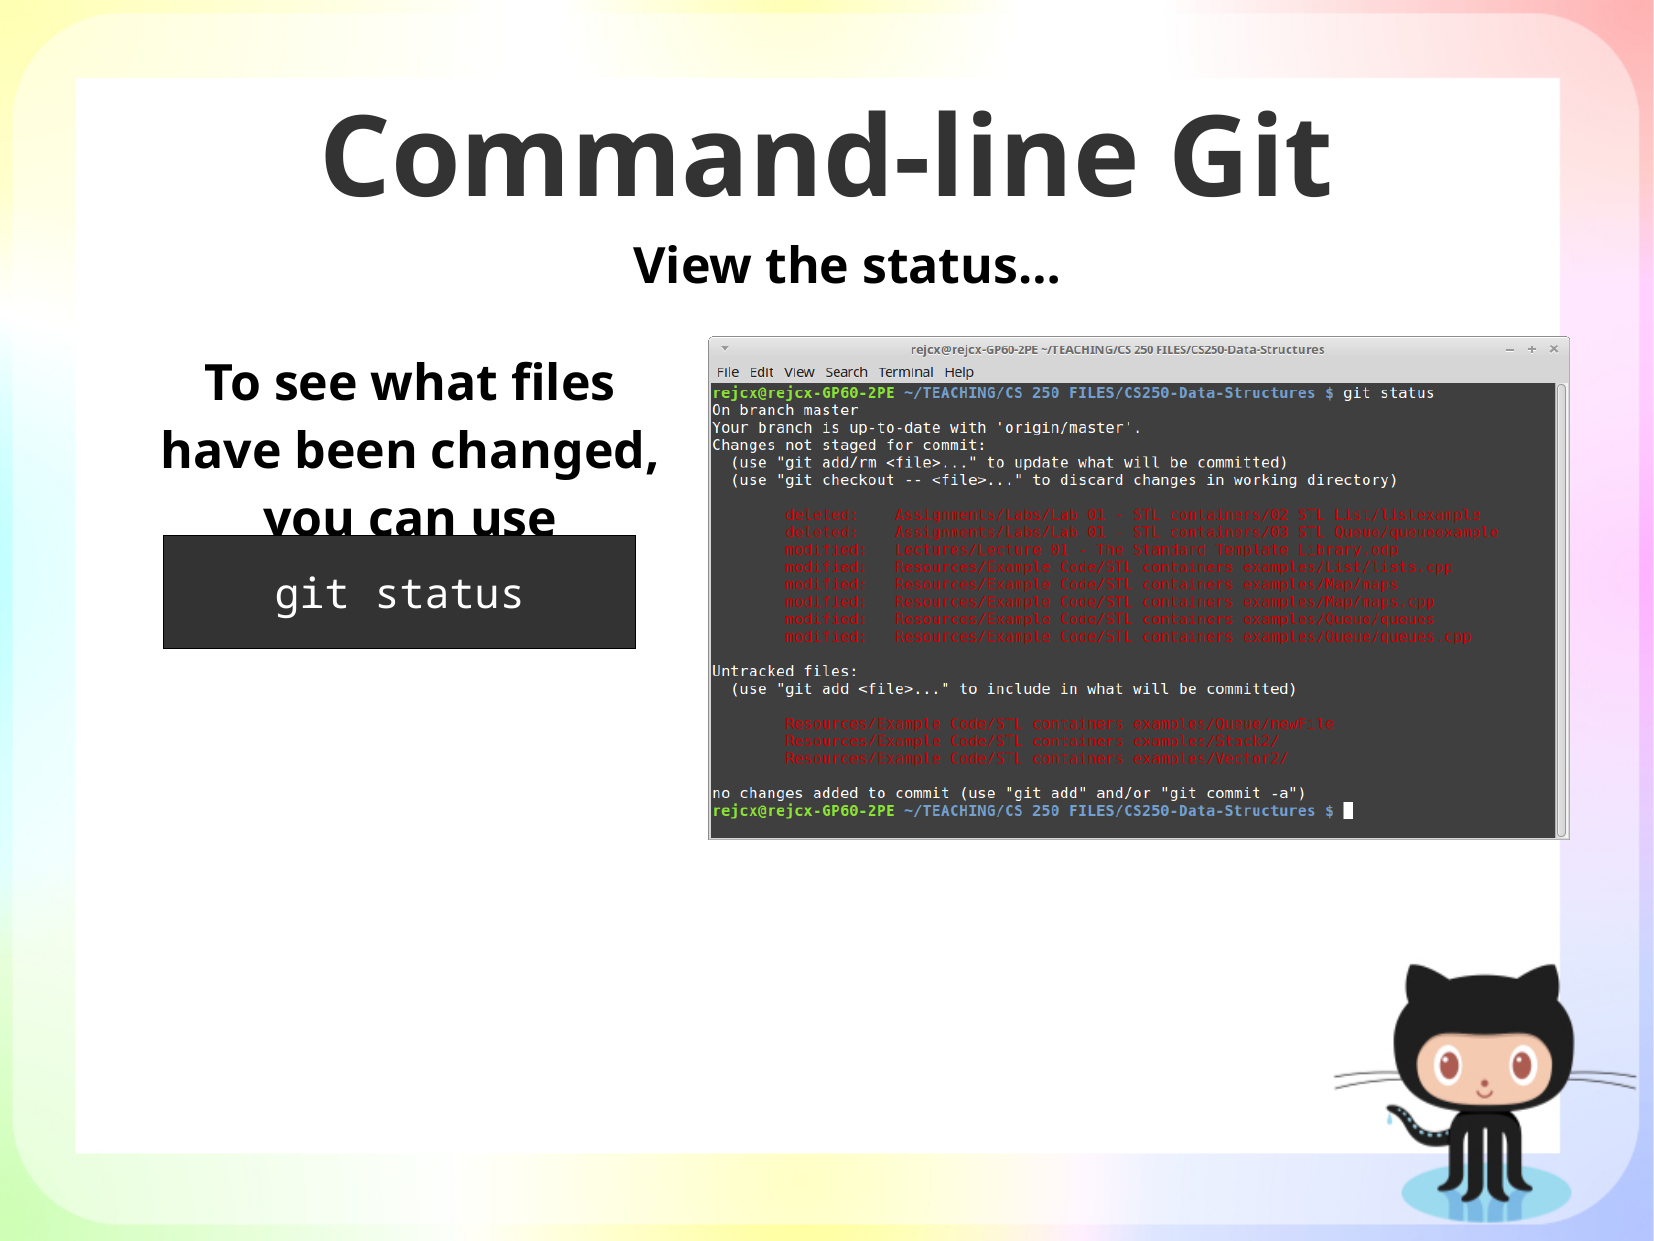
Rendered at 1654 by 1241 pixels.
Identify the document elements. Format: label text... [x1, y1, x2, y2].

text_box git status [163, 535, 636, 649]
text_box View the status… [160, 230, 1535, 289]
text_box To see what files have been changed, you can use [154, 346, 667, 515]
title Command-line Git [82, 49, 1571, 257]
picture [0, 0, 1654, 1241]
